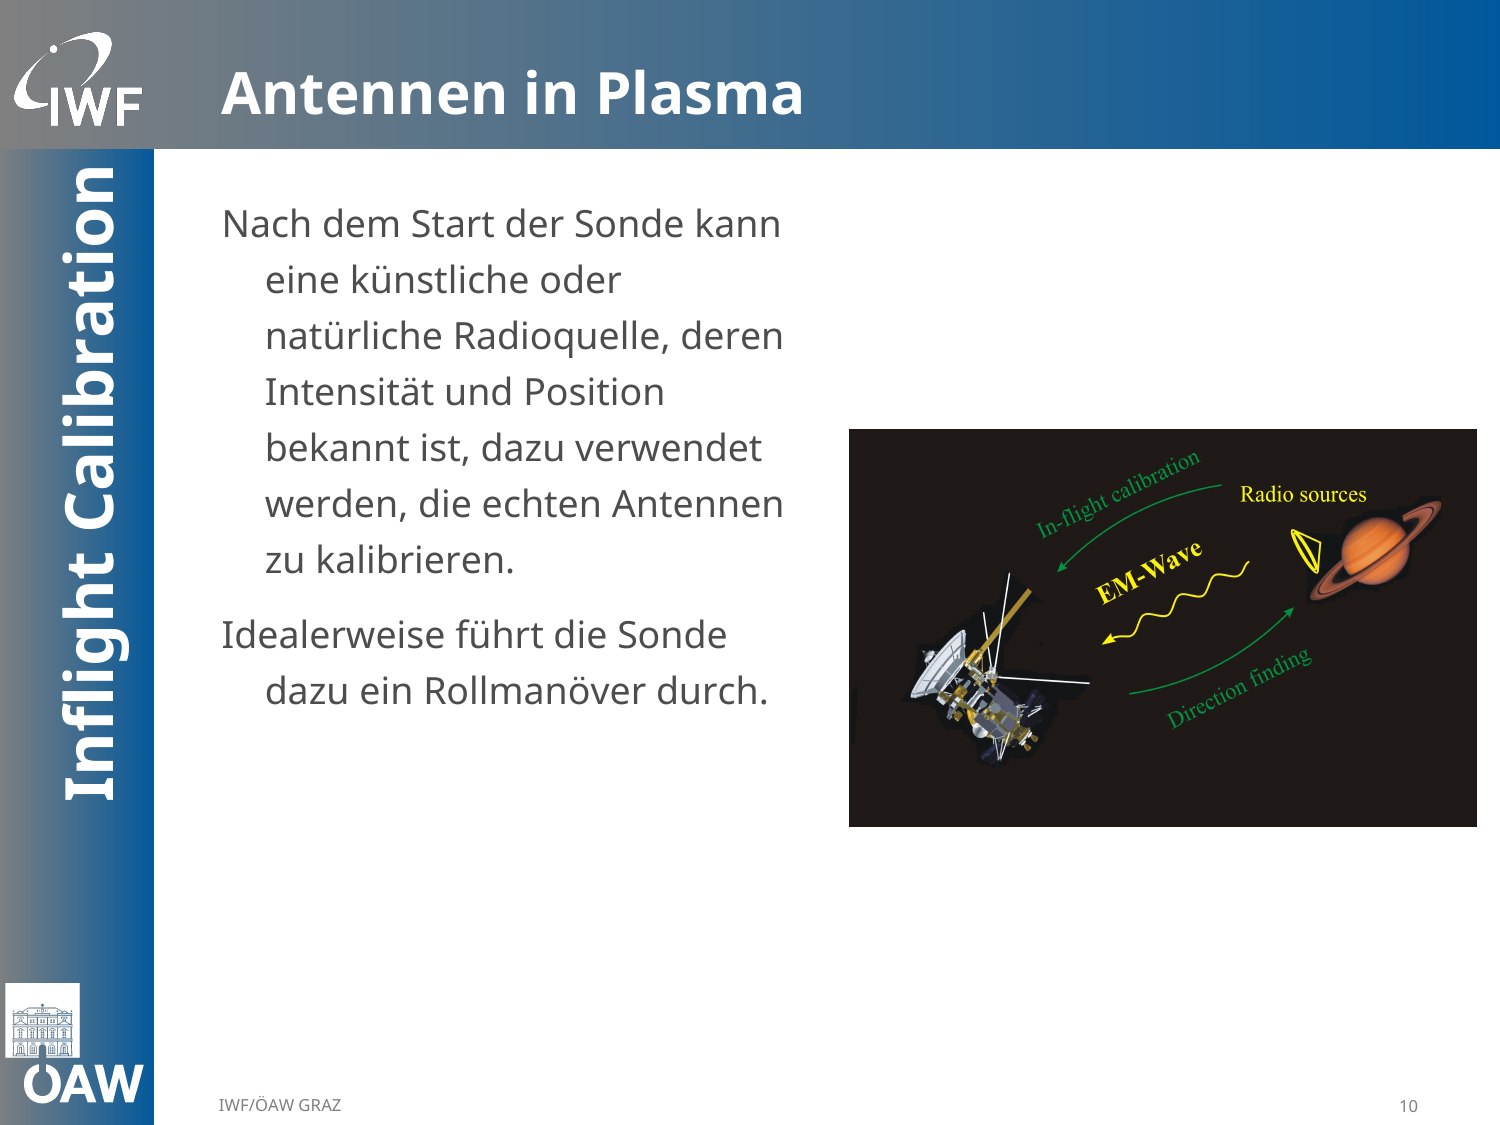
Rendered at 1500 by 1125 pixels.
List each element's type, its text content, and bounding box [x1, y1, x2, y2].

title Antennen in Plasma [206, 16, 1459, 176]
picture [8, 32, 154, 132]
picture [5, 983, 154, 1105]
list Nach dem Start der Sonde kann eine künstliche oder natürliche Radioquelle, deren Intensität und Position bekannt ist, dazu verwendet werden, die echten Antennen zu kalibrieren. Idealerweise führt die Sonde dazu ein Rollmanöver durch. [206, 184, 818, 1098]
text_box Inflight Calibration [29, 148, 154, 959]
picture [849, 429, 1477, 827]
